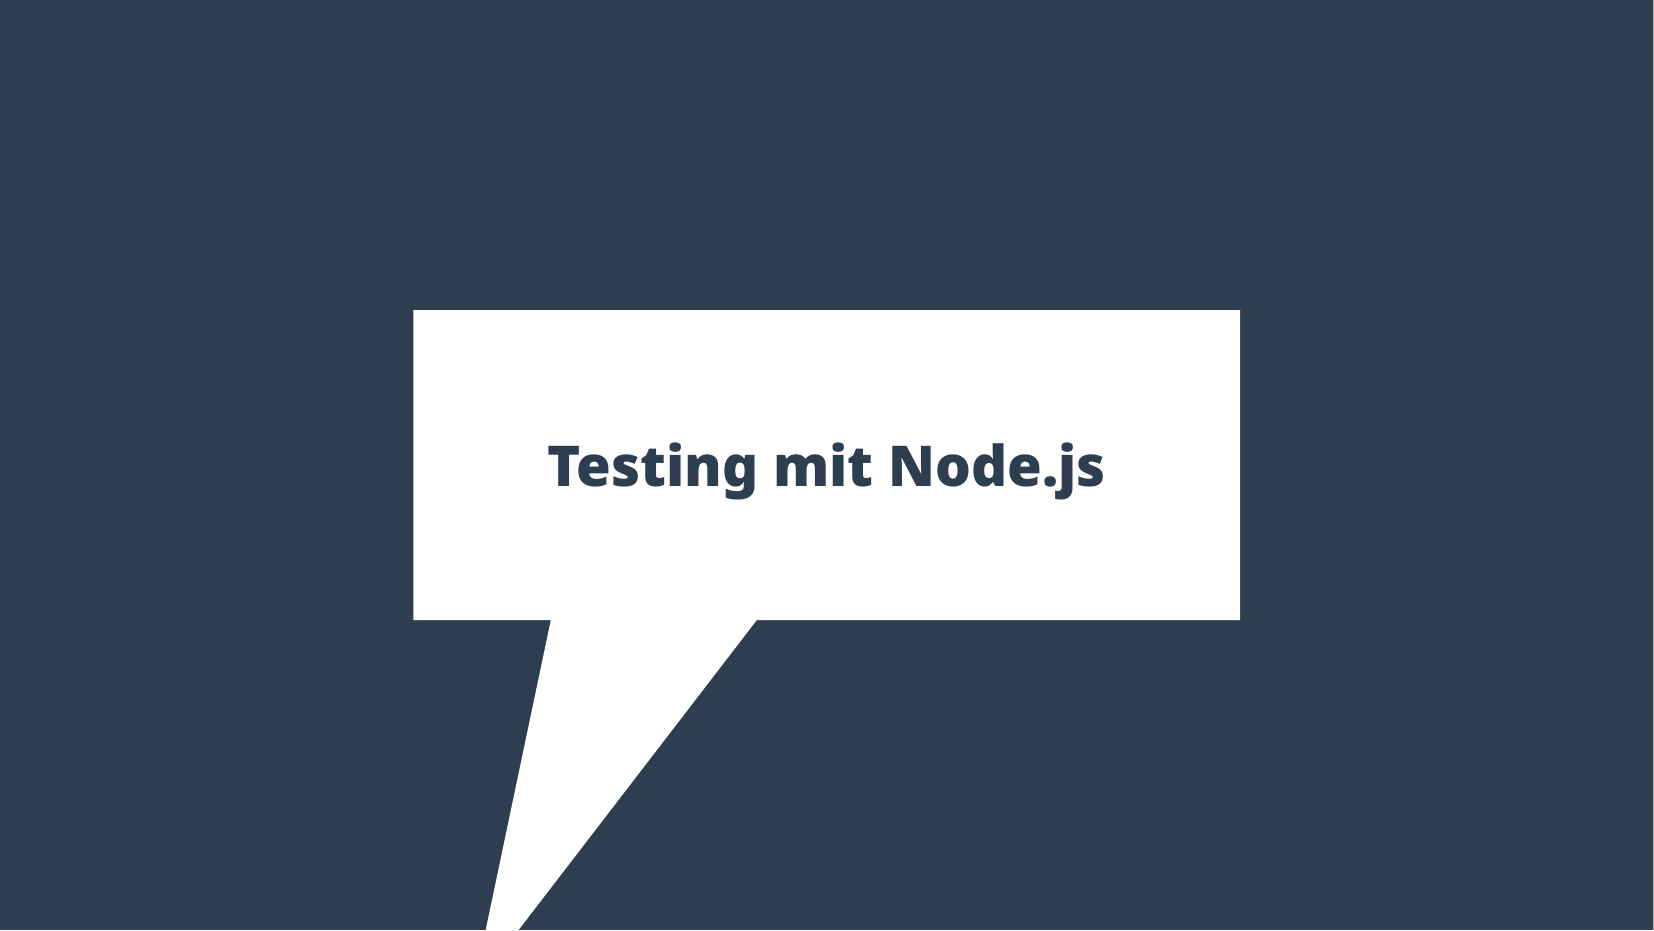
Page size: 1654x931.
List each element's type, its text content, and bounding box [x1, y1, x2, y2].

title Testing mit Node.js [442, 332, 1211, 598]
